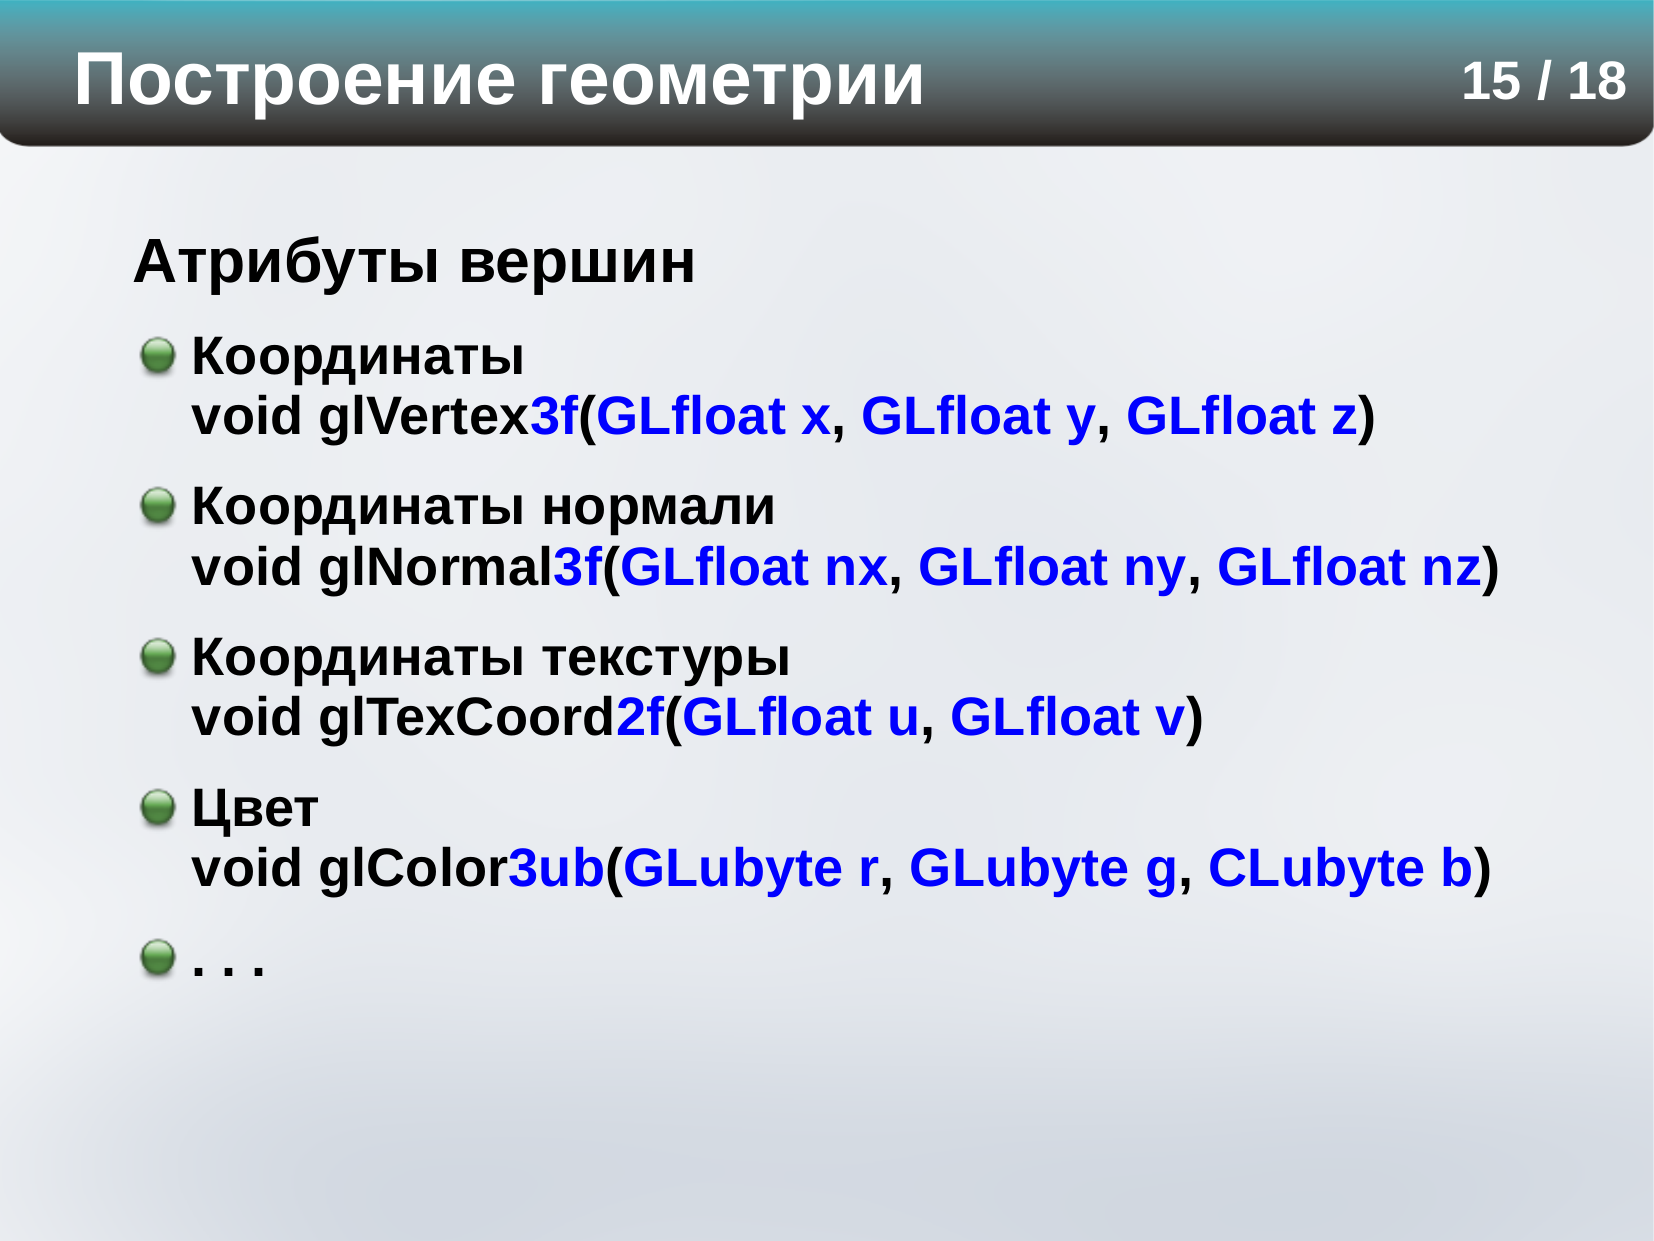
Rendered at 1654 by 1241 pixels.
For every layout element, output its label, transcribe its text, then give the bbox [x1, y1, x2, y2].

picture [0, 0, 1654, 1241]
text_box Атрибуты вершин Координаты void glVertex3f(GLfloat x, GLfloat y, GLfloat z) Координаты нормали void glNormal3f(GLfloat nx, GLfloat ny, GLfloat nz) Координаты текстуры void glTexCoord2f(GLfloat u, GLfloat v) Цвет void glColor3ub(GLubyte r, GLubyte g, CLubyte b) . . . [118, 218, 1595, 996]
text_box <номер> / 18 [1446, 42, 1654, 179]
text_box Построение геометрии [59, 29, 1418, 129]
